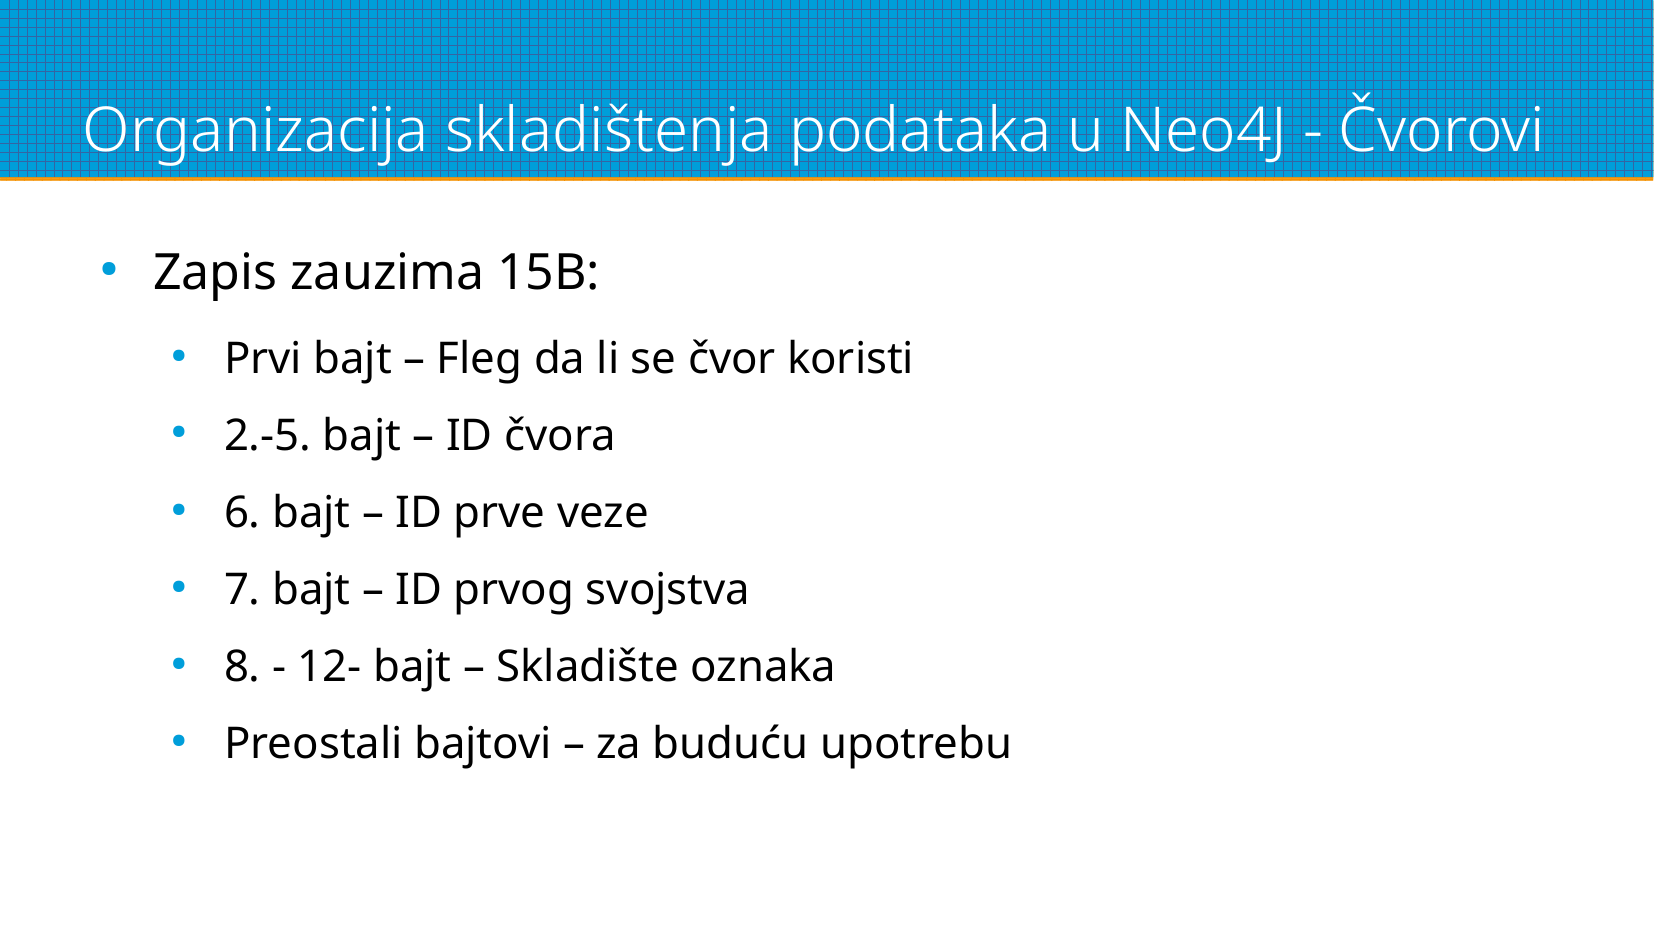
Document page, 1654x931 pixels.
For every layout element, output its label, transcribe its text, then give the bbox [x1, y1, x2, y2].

list Zapis zauzima 15B: Prvi bajt – Fleg da li se čvor koristi 2.-5. bajt – ID čvora 6. bajt – ID prve veze 7. bajt – ID prvog svojstva 8. - 12- bajt – Skladište oznaka Preostali bajtovi – za buduću upotrebu [82, 236, 1563, 811]
title Organizacija skladištenja podataka u Neo4J - Čvorovi [82, 14, 1571, 171]
